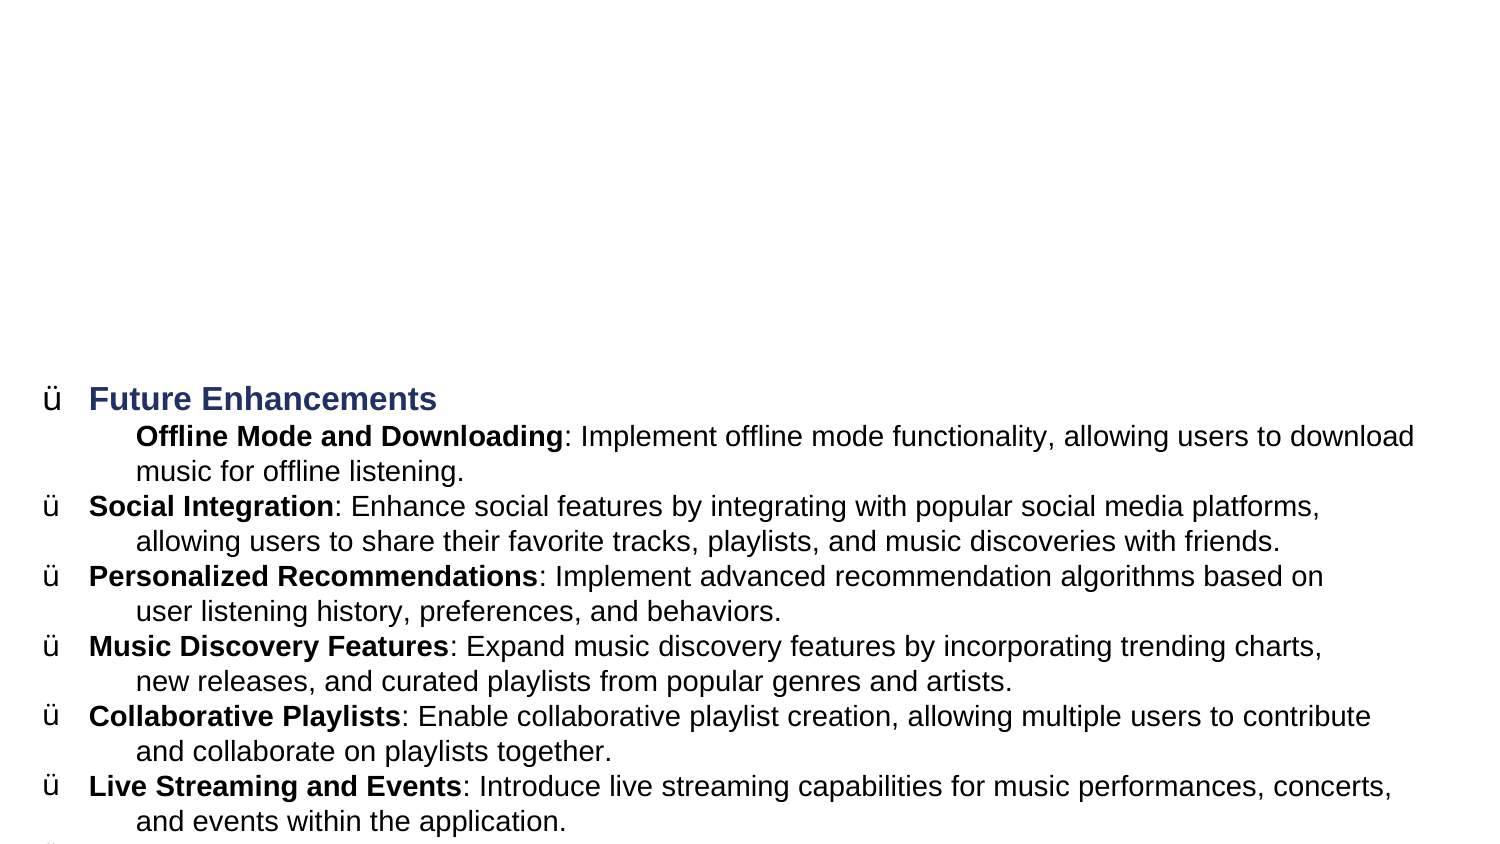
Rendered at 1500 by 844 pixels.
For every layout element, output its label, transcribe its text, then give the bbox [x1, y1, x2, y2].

title Future Enhancements Offline Mode and Downloading: Implement offline mode functionality, allowing users to download music for offline listening. Social Integration: Enhance social features by integrating with popular social media platforms, allowing users to share their favorite tracks, playlists, and music discoveries with friends. Personalized Recommendations: Implement advanced recommendation algorithms based on user listening history, preferences, and behaviors. Music Discovery Features: Expand music discovery features by incorporating trending charts, new releases, and curated playlists from popular genres and artists. Collaborative Playlists: Enable collaborative playlist creation, allowing multiple users to contribute and collaborate on playlists together. Live Streaming and Events: Introduce live streaming capabilities for music performances, concerts, and events within the application. Audio Content: Expand the platform to include podcasts, audiobooks, and other audio content beyond music. : [42, 377, 1424, 468]
